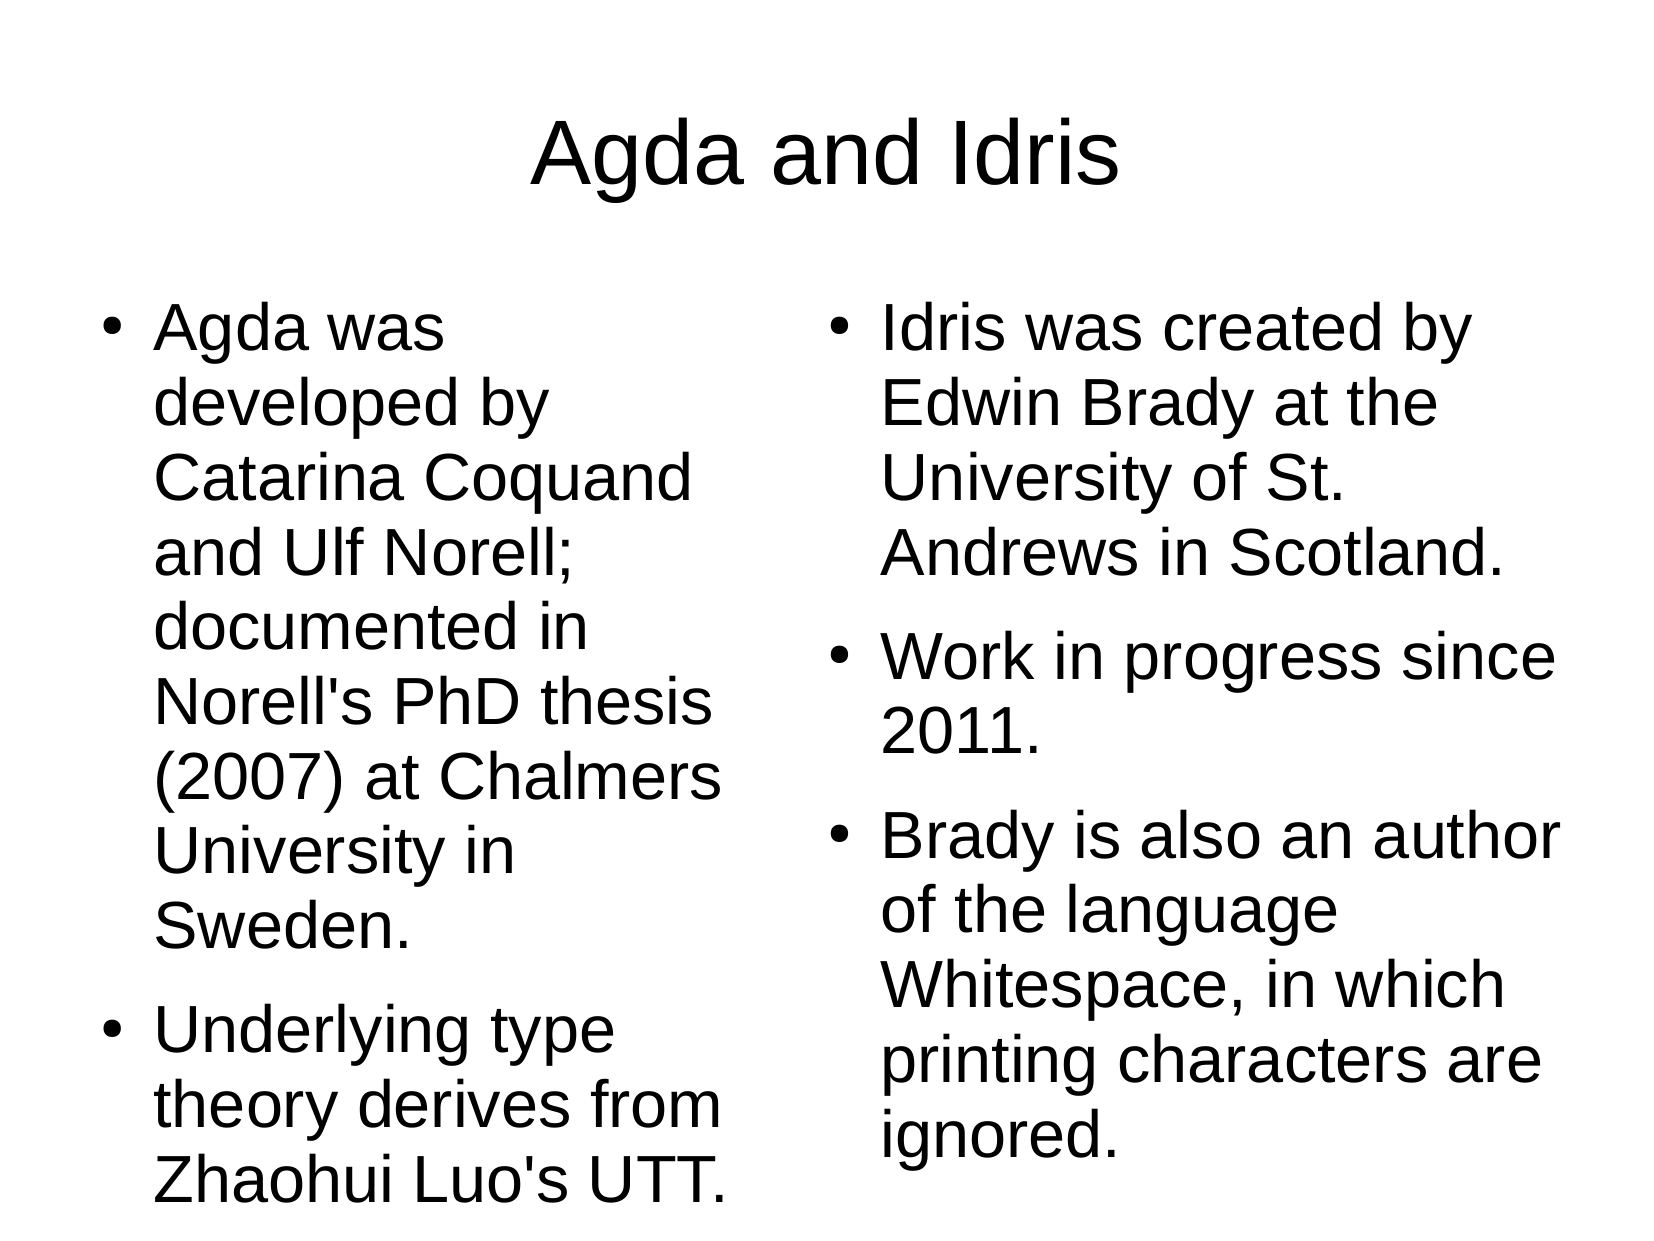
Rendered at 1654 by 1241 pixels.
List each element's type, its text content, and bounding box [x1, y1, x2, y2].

list Idris was created by Edwin Brady at the University of St. Andrews in Scotland. Work in progress since 2011. Brady is also an author of the language Whitespace, in which printing characters are ignored. [810, 290, 1572, 1201]
title Agda and Idris [82, 49, 1571, 257]
list Agda was developed by Catarina Coquand and Ulf Norell; documented in Norell's PhD thesis (2007) at Chalmers University in Sweden. Underlying type theory derives from Zhaohui Luo's UTT. [82, 290, 736, 1217]
